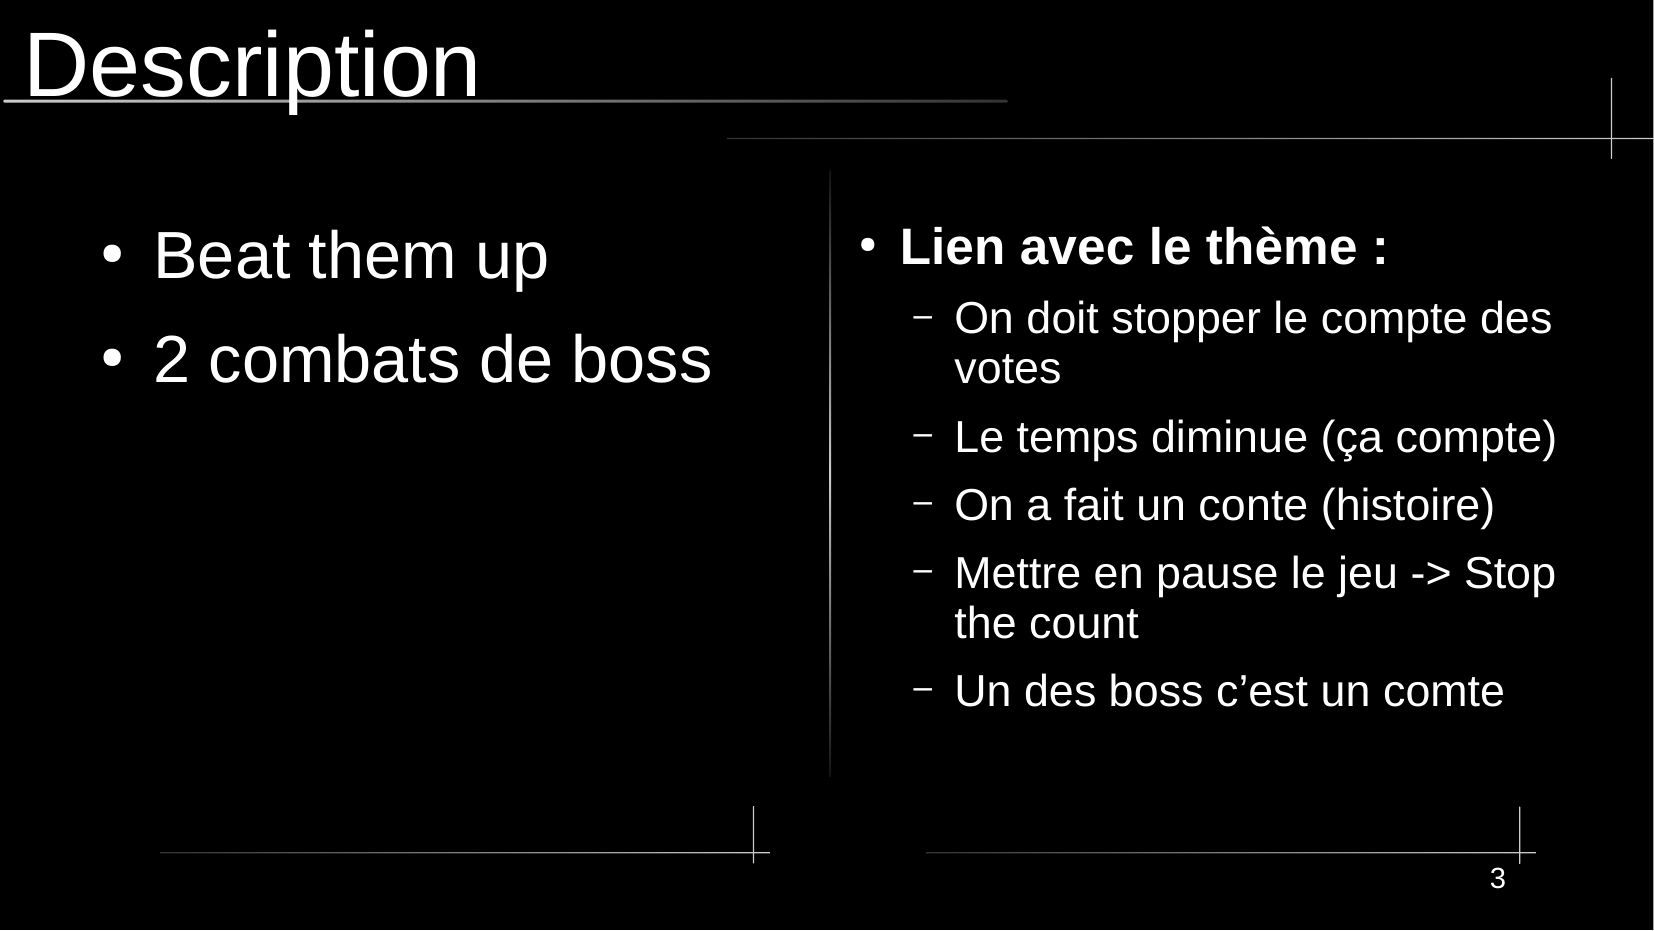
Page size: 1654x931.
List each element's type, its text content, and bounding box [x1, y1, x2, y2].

list Lien avec le thème : On doit stopper le compte des votes Le temps diminue (ça compte) On a fait un conte (histoire) Mettre en pause le jeu -> Stop the count Un des boss c’est un comte [845, 217, 1572, 758]
title Description [23, 11, 1589, 119]
list Beat them up 2 combats de boss [82, 217, 809, 758]
